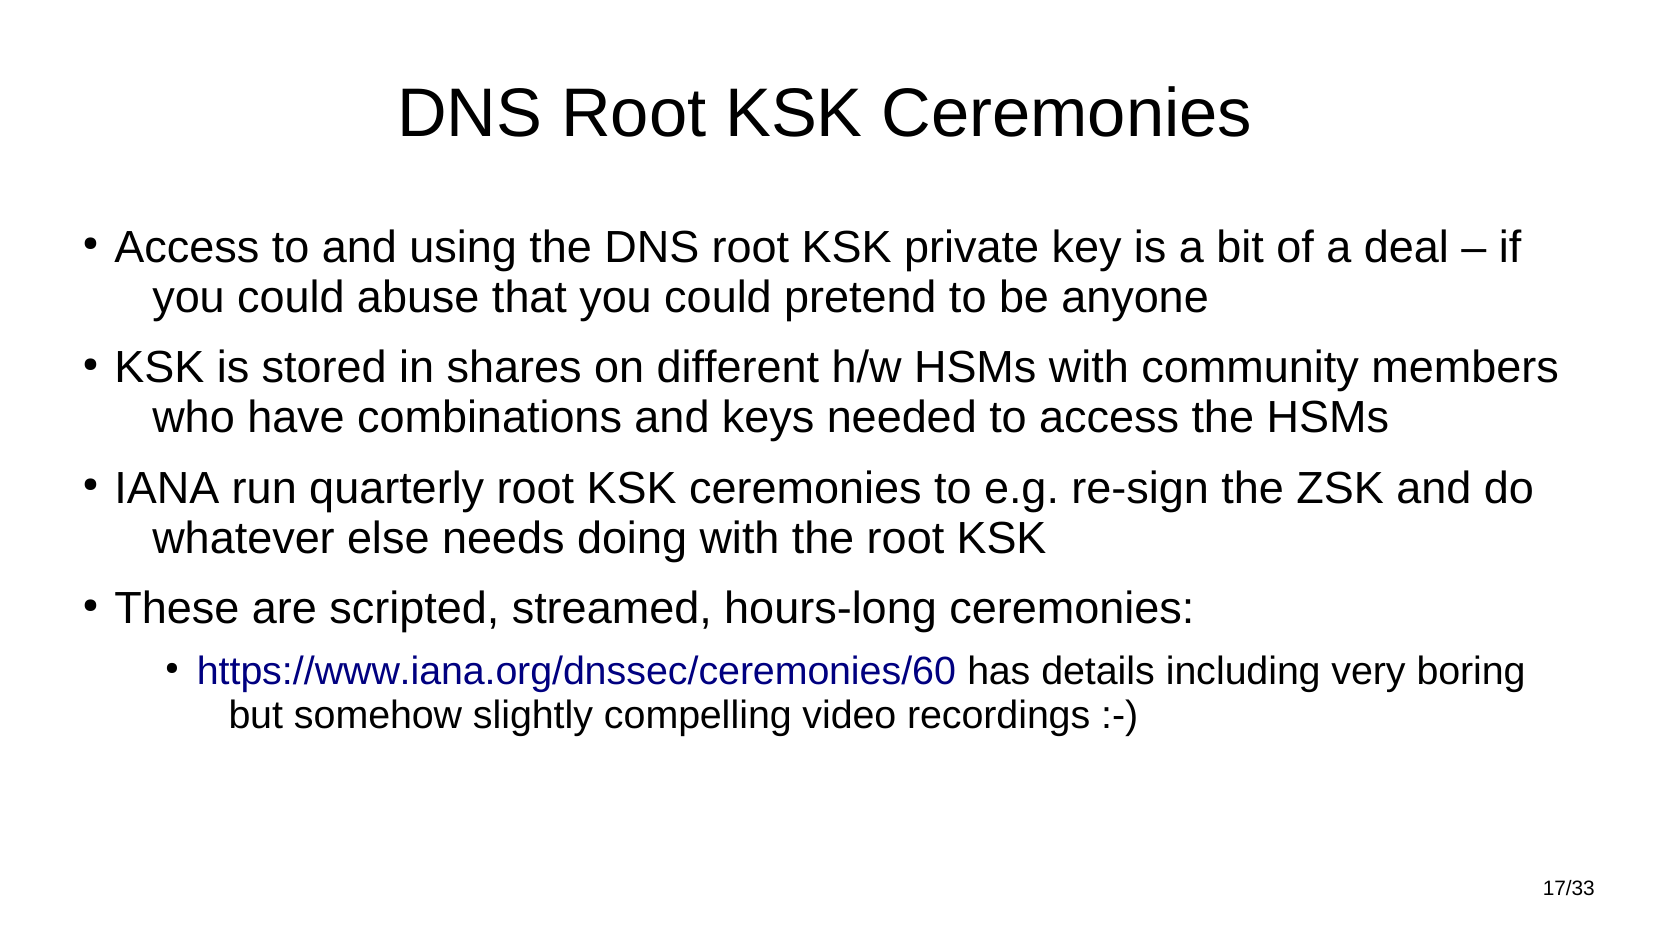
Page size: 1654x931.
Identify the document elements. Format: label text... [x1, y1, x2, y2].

list Access to and using the DNS root KSK private key is a bit of a deal – if you could abuse that you could pretend to be anyone KSK is stored in shares on different h/w HSMs with community members who have combinations and keys needed to access the HSMs IANA run quarterly root KSK ceremonies to e.g. re-sign the ZSK and do whatever else needs doing with the root KSK These are scripted, streamed, hours-long ceremonies: https://www.iana.org/dnssec/ceremonies/60 has details including very boring but somehow slightly compelling video recordings :-) [82, 217, 1568, 756]
title DNS Root KSK Ceremonies [82, 37, 1568, 191]
